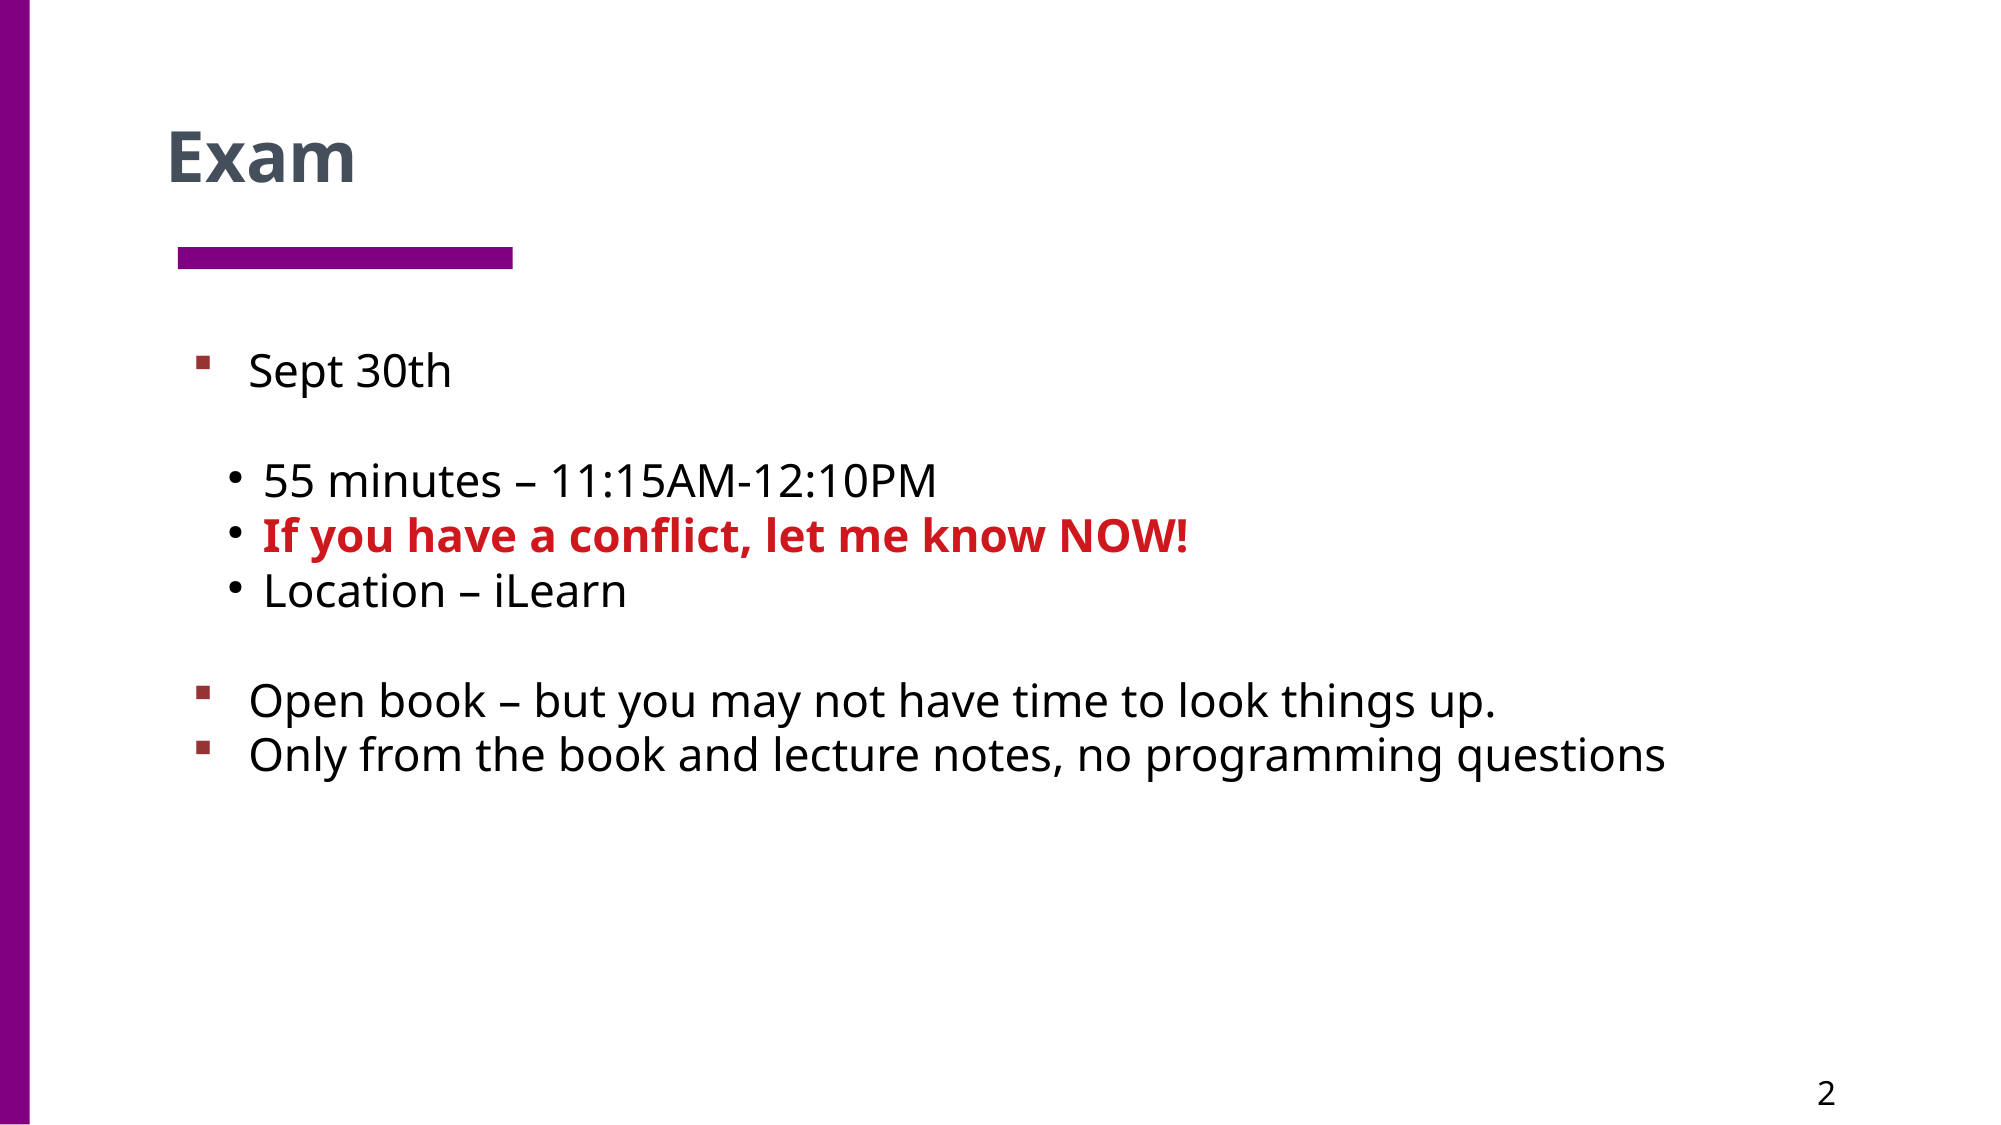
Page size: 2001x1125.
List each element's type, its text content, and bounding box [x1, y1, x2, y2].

text_box Sept 30th 55 minutes – 11:15AM-12:10PM If you have a conflict, let me know NOW! Location – iLearn Open book – but you may not have time to look things up. Only from the book and lecture notes, no programming questions [177, 326, 1875, 1050]
text_box Exam [151, 0, 1849, 212]
